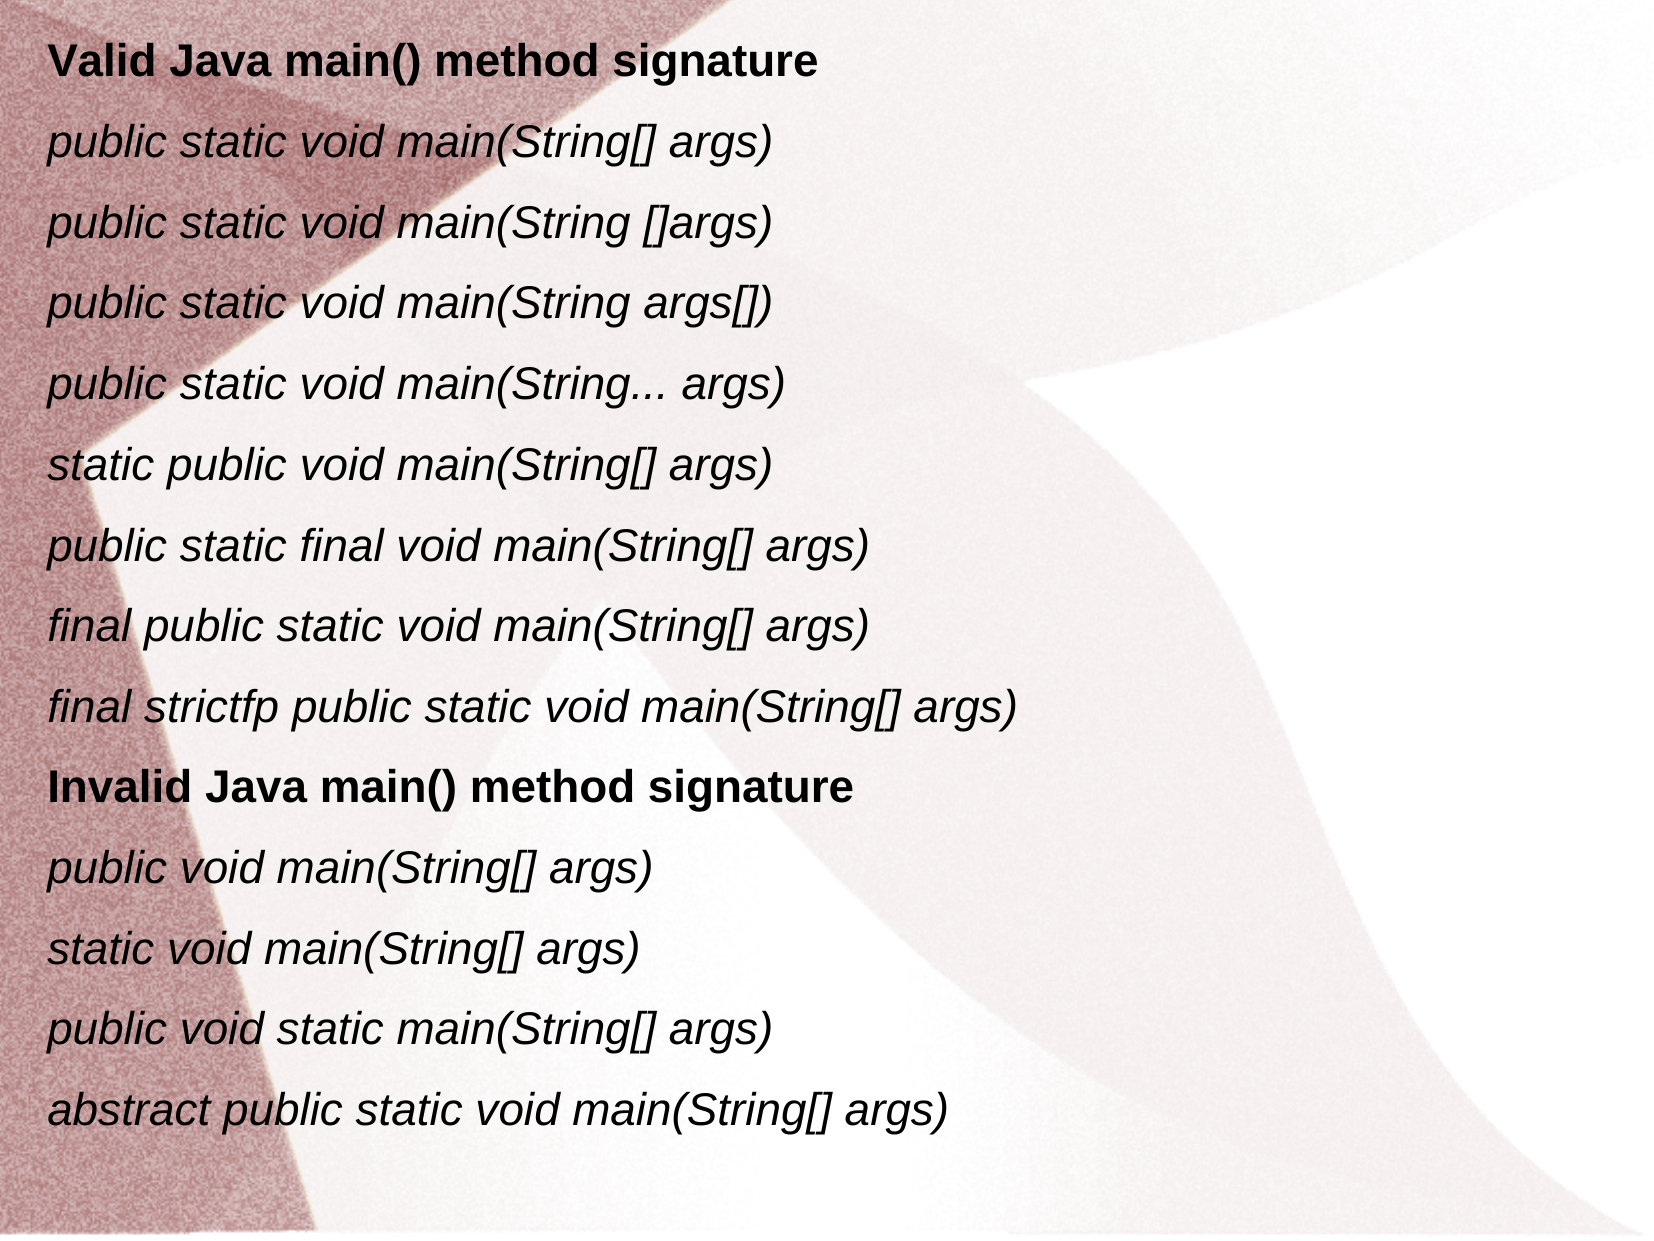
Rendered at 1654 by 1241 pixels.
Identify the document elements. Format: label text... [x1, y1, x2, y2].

list Valid Java main() method signature public static void main(String[] args) public static void main(String []args) public static void main(String args[]) public static void main(String... args) static public void main(String[] args) public static final void main(String[] args) final public static void main(String[] args) final strictfp public static void main(String[] args) Invalid Java main() method signature public void main(String[] args) static void main(String[] args) public void static main(String[] args) abstract public static void main(String[] args) [47, 35, 1601, 1205]
picture [0, 0, 1654, 1241]
